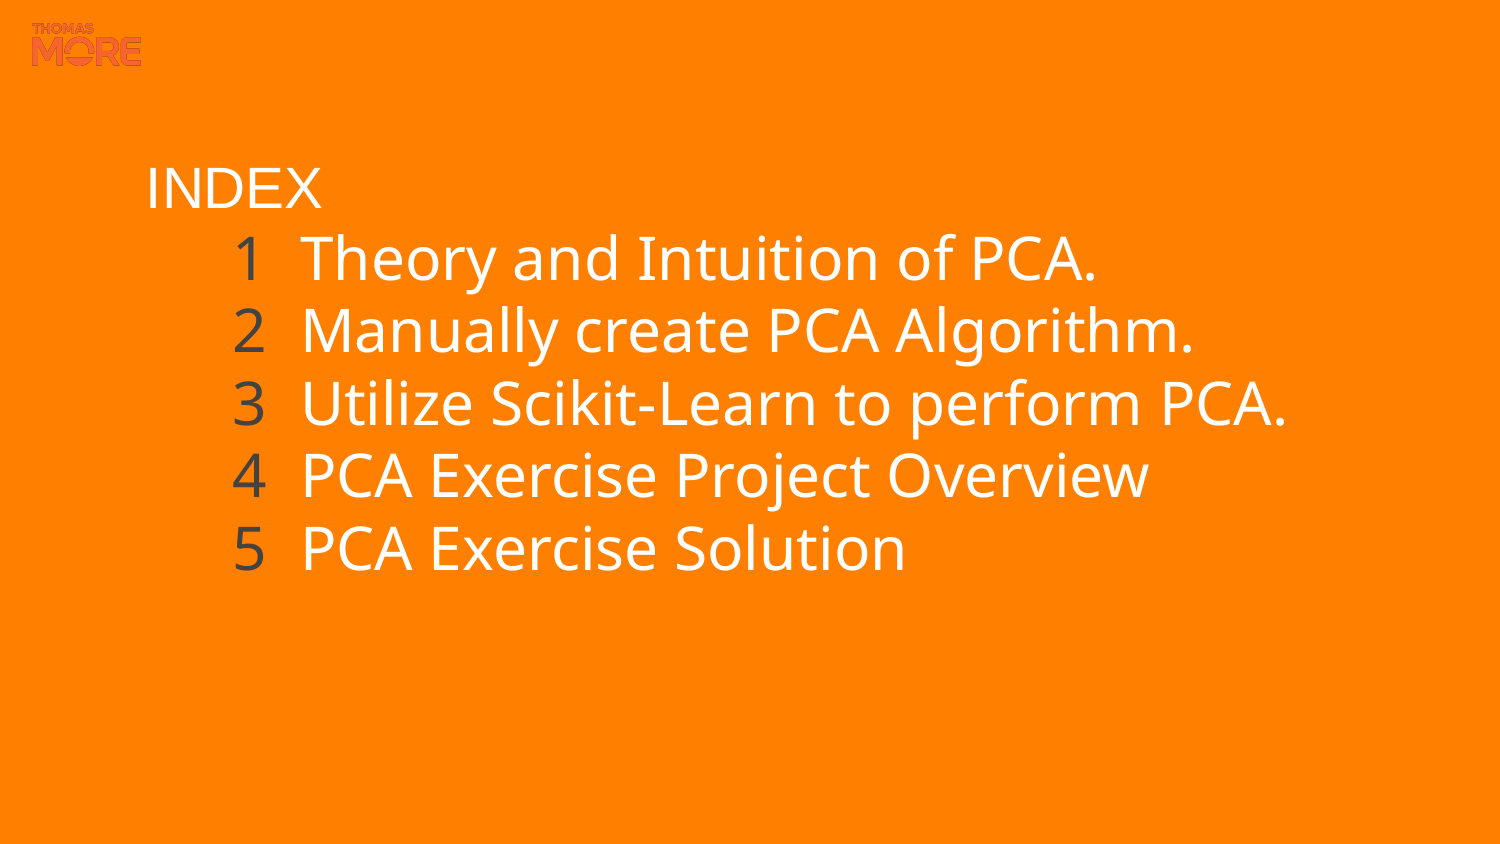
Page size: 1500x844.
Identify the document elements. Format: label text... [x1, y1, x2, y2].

list INDEX Theory and Intuition of PCA. Manually create PCA Algorithm. Utilize Scikit-Learn to perform PCA. PCA Exercise Project Overview PCA Exercise Solution [75, 150, 1426, 640]
picture [22, 13, 151, 76]
